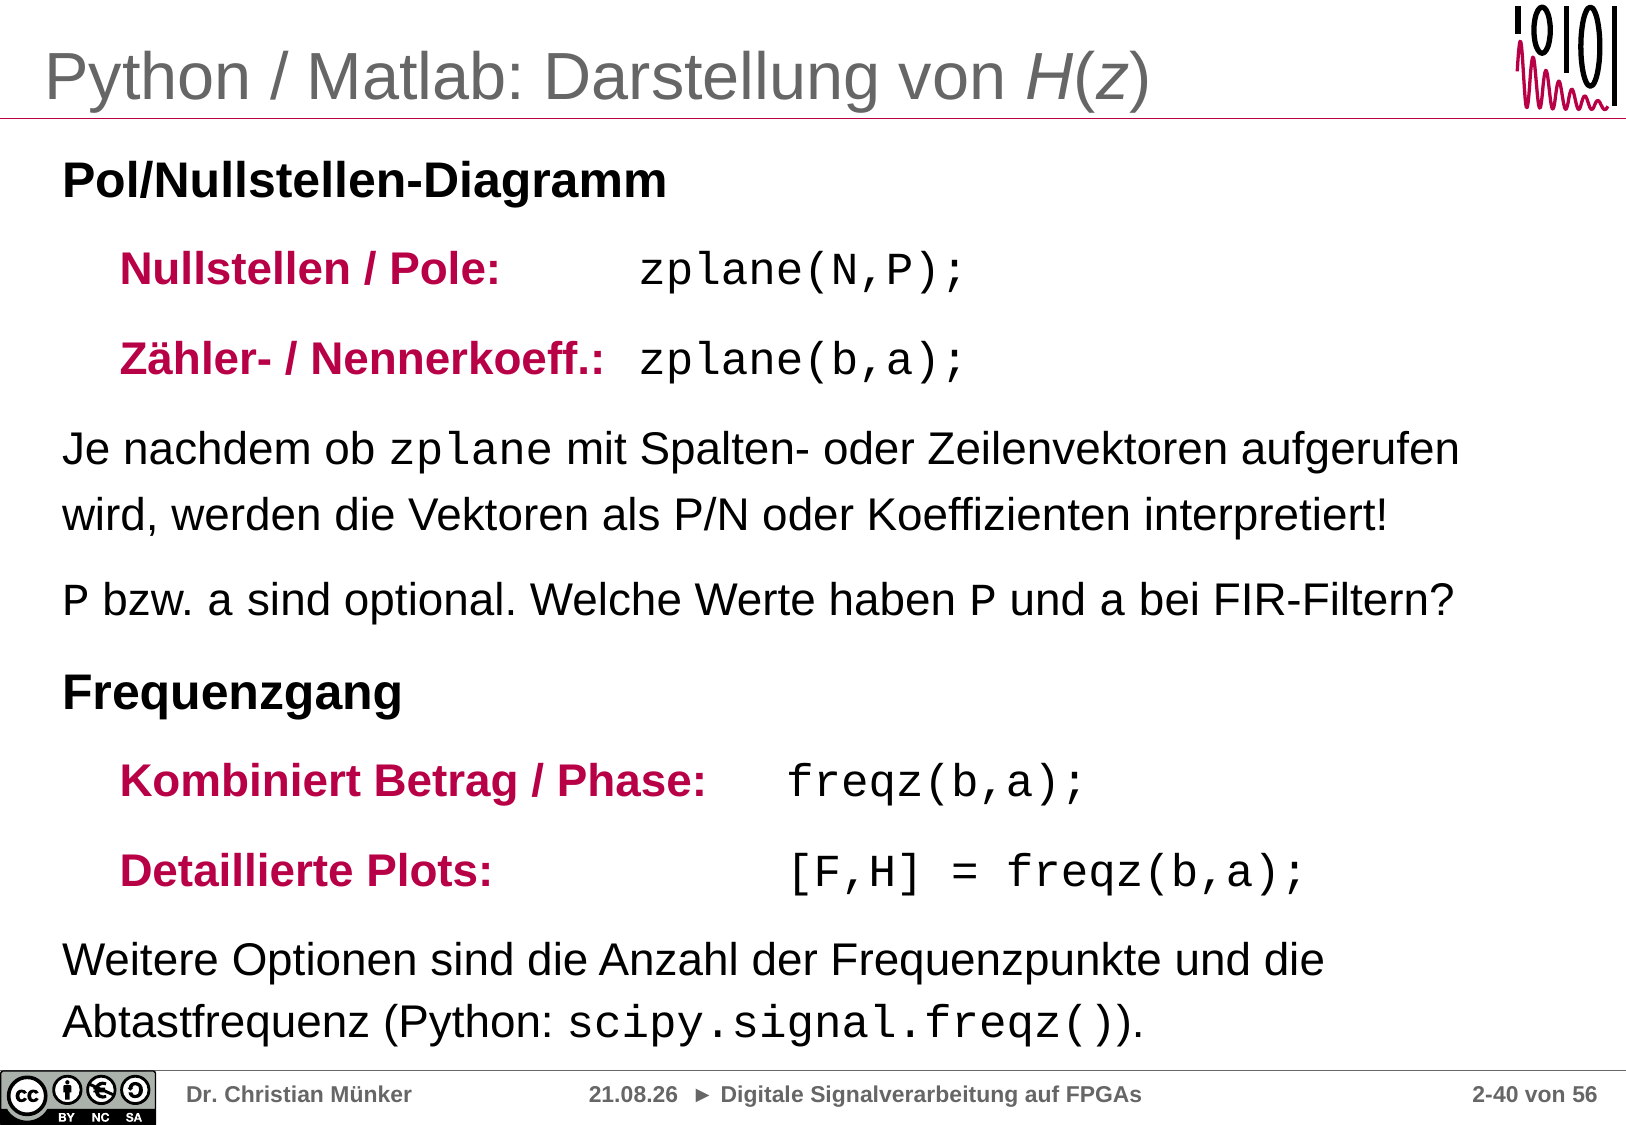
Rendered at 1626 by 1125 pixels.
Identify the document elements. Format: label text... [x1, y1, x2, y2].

text_box Pol/Nullstellen-Diagramm Nullstellen / Pole: zplane(N,P); Zähler- / Nennerkoeff.: zplane(b,a); Je nachdem ob zplane mit Spalten- oder Zeilenvektoren aufgerufen wird, werden die Vektoren als P/N oder Koeffizienten interpretiert! P bzw. a sind optional. Welche Werte haben P und a bei FIR-Filtern? Frequenzgang Kombiniert Betrag / Phase: freqz(b,a); Detaillierte Plots: [F,H] = freqz(b,a); Weitere Optionen sind die Anzahl der Frequenzpunkte und die Abtastfrequenz (Python: scipy.signal.freqz()). [47, 134, 1542, 1043]
picture [1511, 0, 1624, 113]
title Python / Matlab: Darstellung von H(z) [44, 17, 1465, 114]
